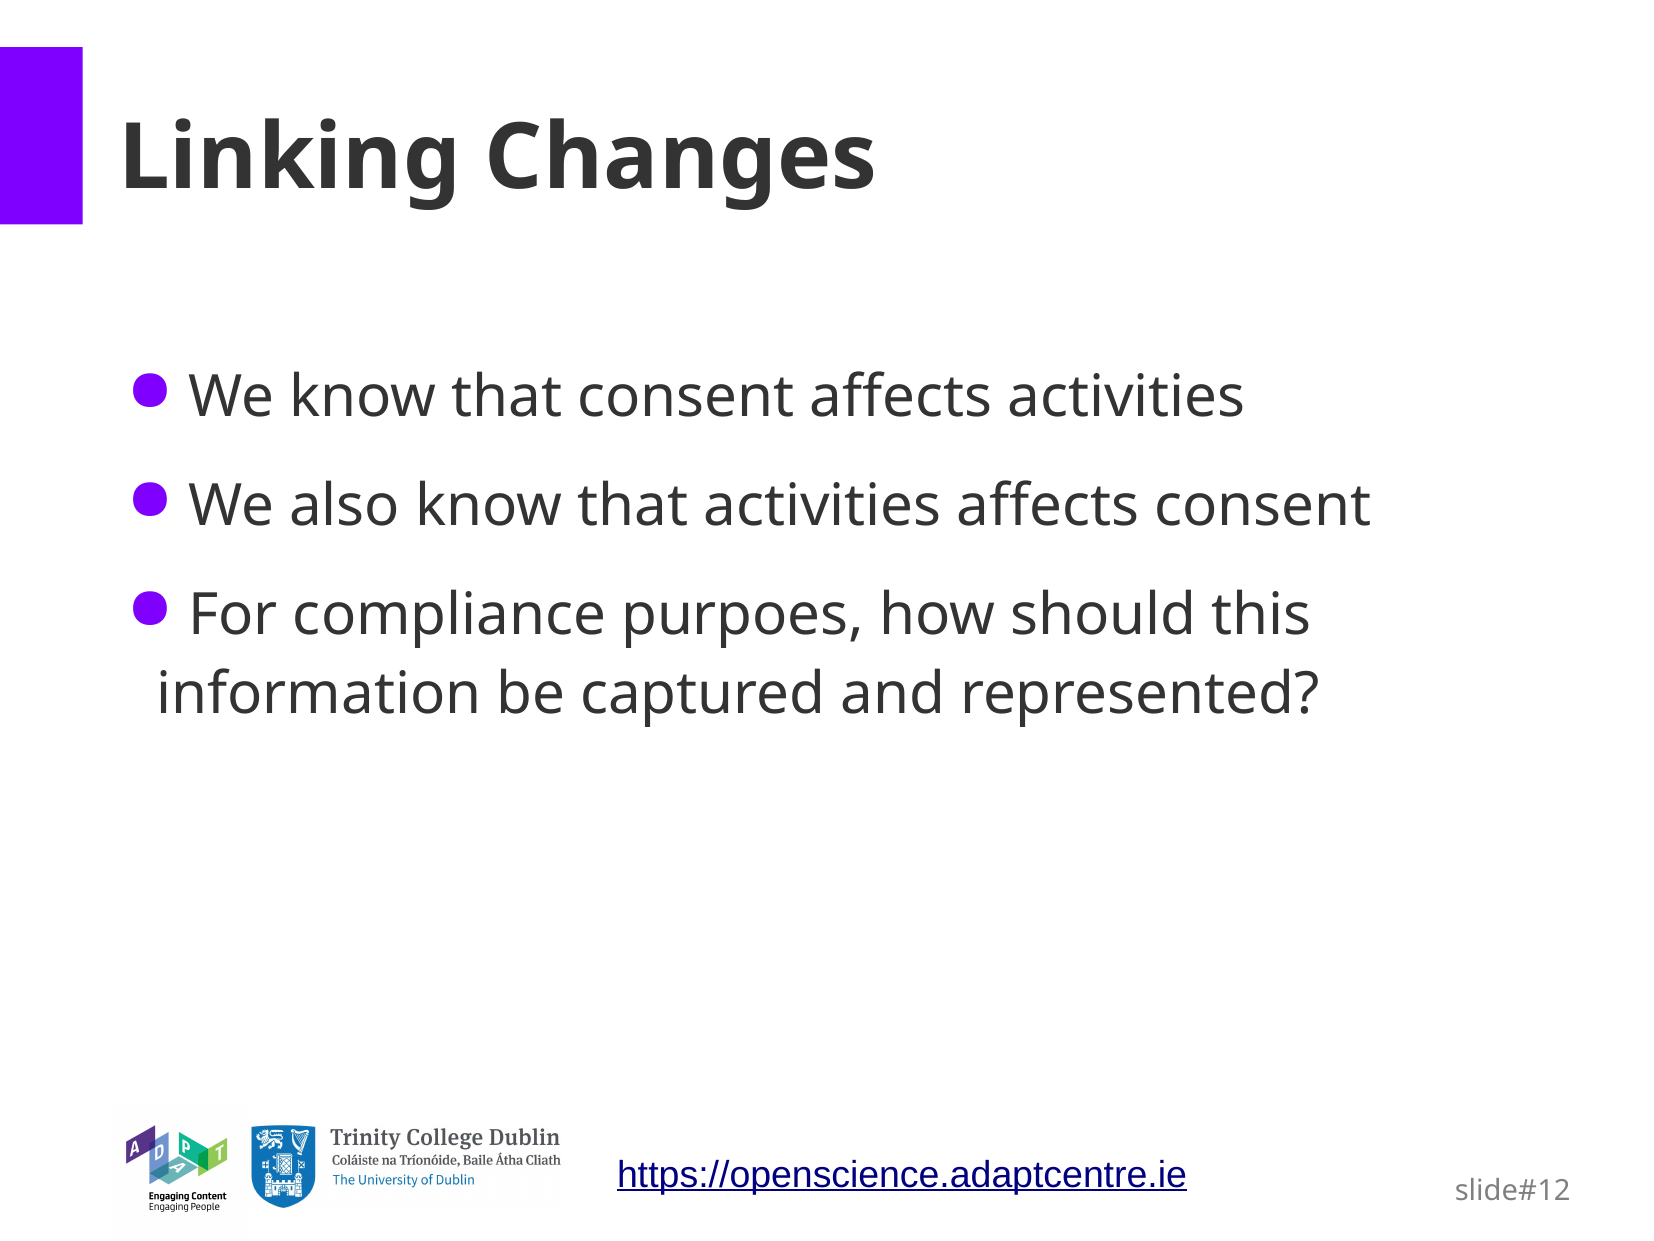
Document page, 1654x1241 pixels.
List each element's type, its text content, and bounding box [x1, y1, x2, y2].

picture [106, 1098, 247, 1239]
list We know that consent affects activities We also know that activities affects consent For compliance purpoes, how should this information be captured and represented? [118, 354, 1536, 1074]
picture [248, 1122, 564, 1211]
title Linking Changes [118, 49, 1571, 257]
